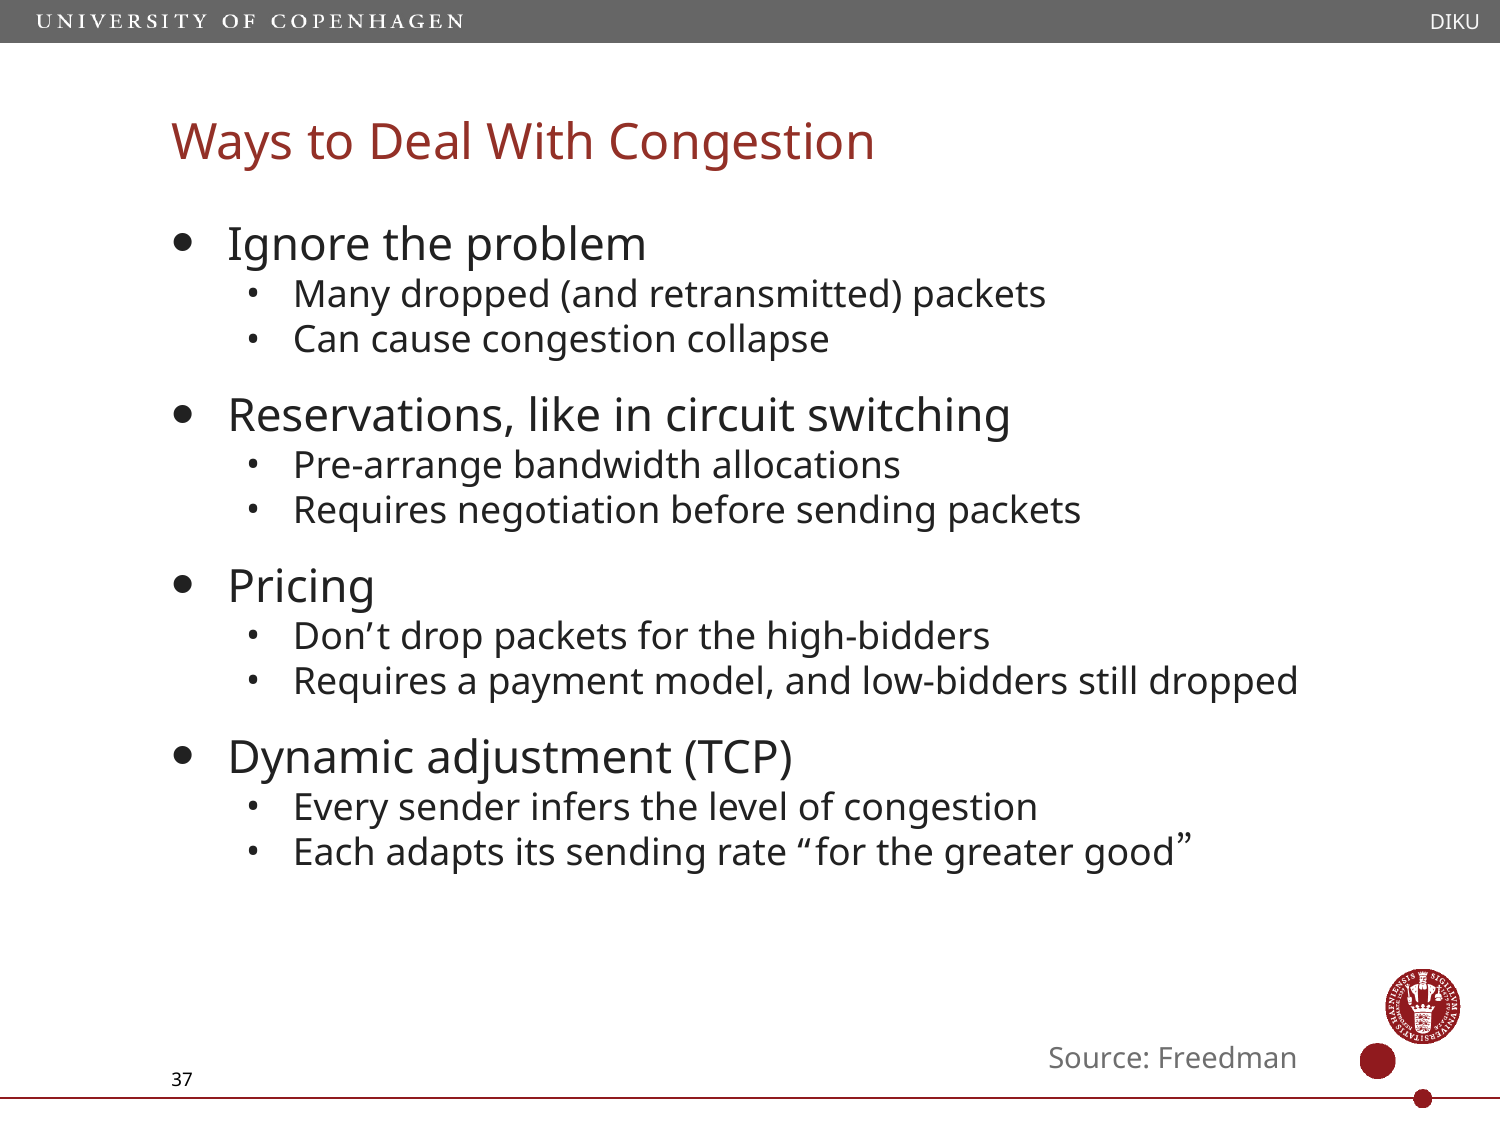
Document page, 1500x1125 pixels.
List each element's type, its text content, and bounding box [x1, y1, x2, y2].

title Ways to Deal With Congestion [171, 75, 1329, 171]
text_box DIKU [469, 0, 1495, 43]
picture [0, 910, 1500, 1122]
text_box Source: Freedman [1033, 1031, 1341, 1083]
list Ignore the problem Many dropped (and retransmitted) packets Can cause congestion collapse Reservations, like in circuit switching Pre-arrange bandwidth allocations Requires negotiation before sending packets Pricing Don’t drop packets for the high-bidders Requires a payment model, and low-bidders still dropped Dynamic adjustment (TCP) Every sender infers the level of congestion Each adapts its sending rate “for the greater good” [171, 225, 1329, 900]
text_box <number> [171, 1067, 522, 1092]
